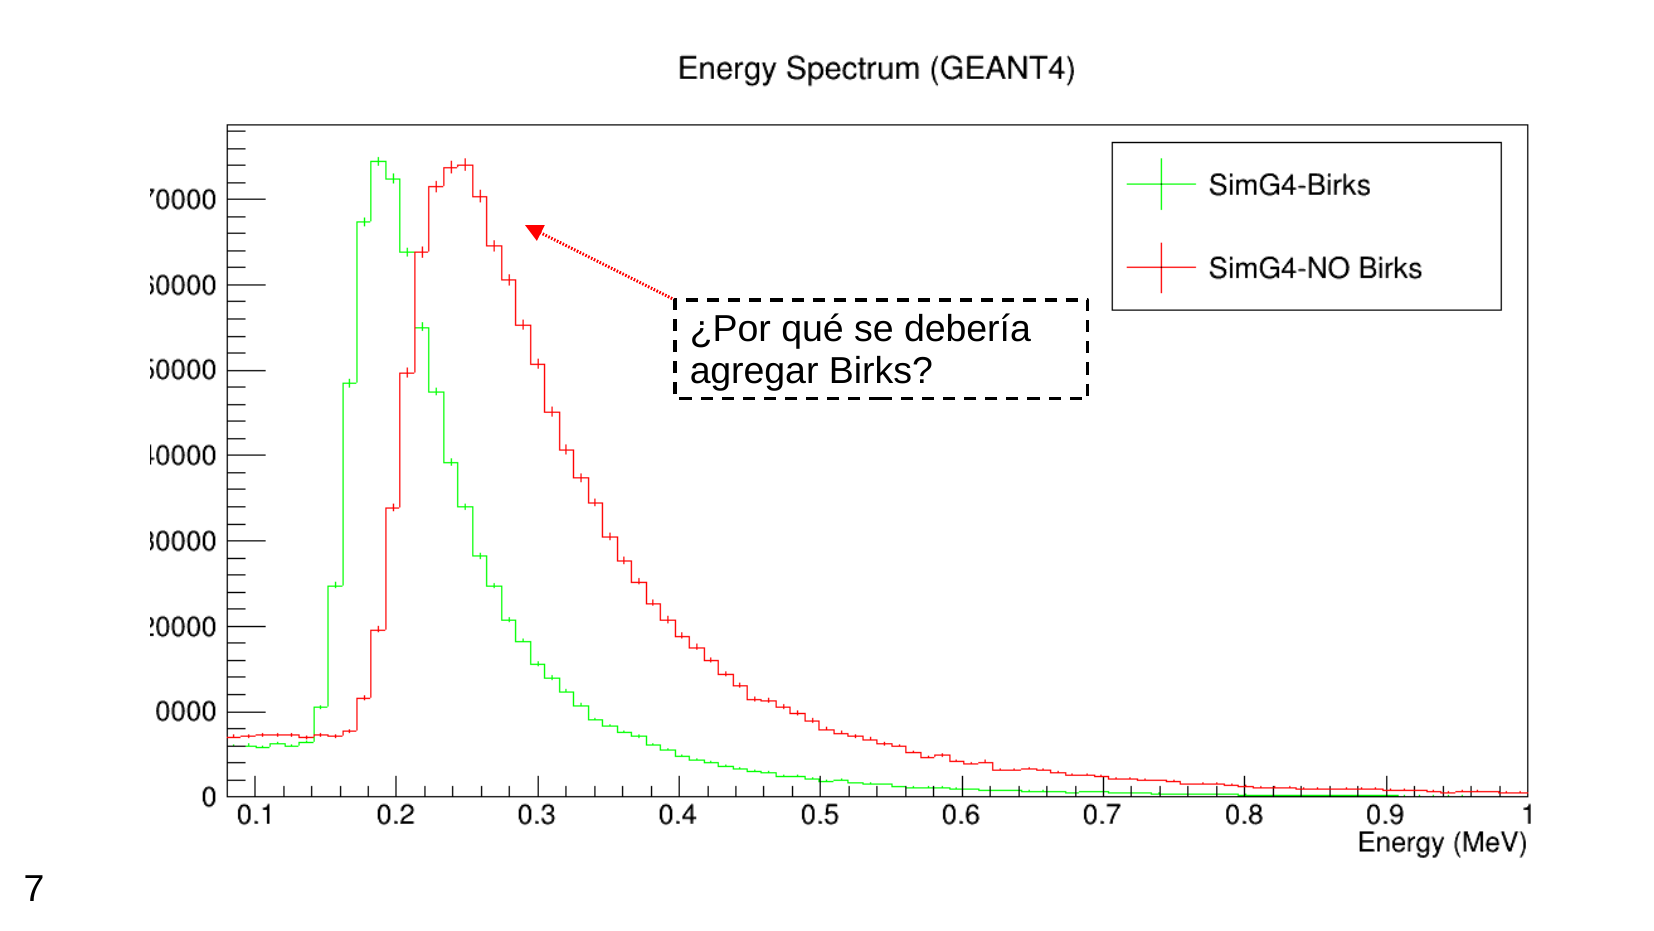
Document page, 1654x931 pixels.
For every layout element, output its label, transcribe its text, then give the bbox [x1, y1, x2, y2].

text_box <number> [8, 860, 638, 931]
text_box ¿Por qué se debería agregar Birks? [675, 300, 1088, 399]
picture [150, 50, 1565, 863]
